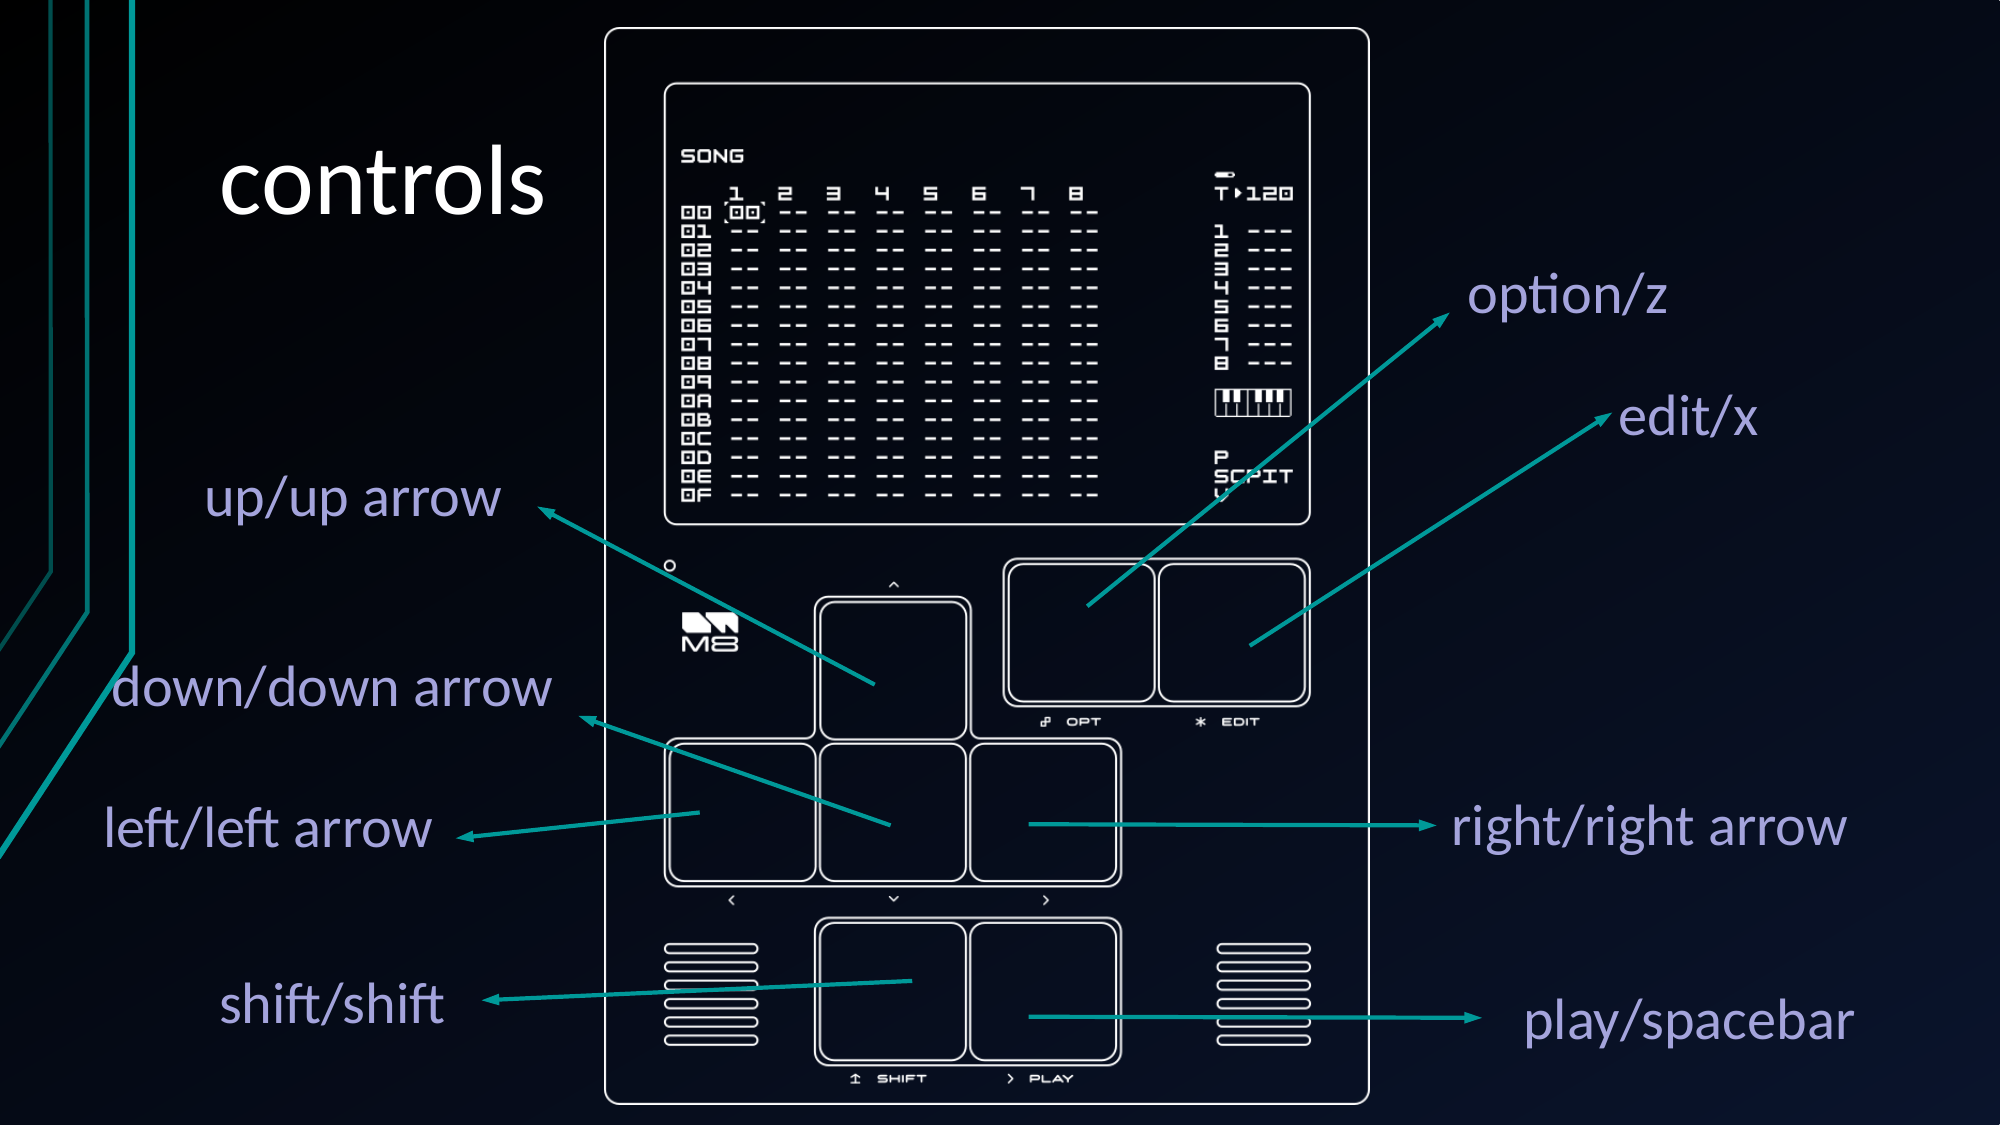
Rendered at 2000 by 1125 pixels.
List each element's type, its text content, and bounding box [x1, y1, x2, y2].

text_box left/left arrow [88, 781, 476, 868]
text_box edit/x [1603, 369, 1951, 456]
picture [604, 27, 1370, 45]
text_box right/right arrow [1436, 779, 1875, 866]
text_box down/down arrow [96, 640, 606, 727]
title controls [199, 45, 1900, 246]
text_box play/spacebar [1508, 973, 1909, 1060]
text_box up/up arrow [189, 450, 522, 537]
picture [604, 246, 1370, 1105]
text_box shift/shift [204, 957, 551, 1044]
text_box option/z [1452, 247, 1800, 334]
